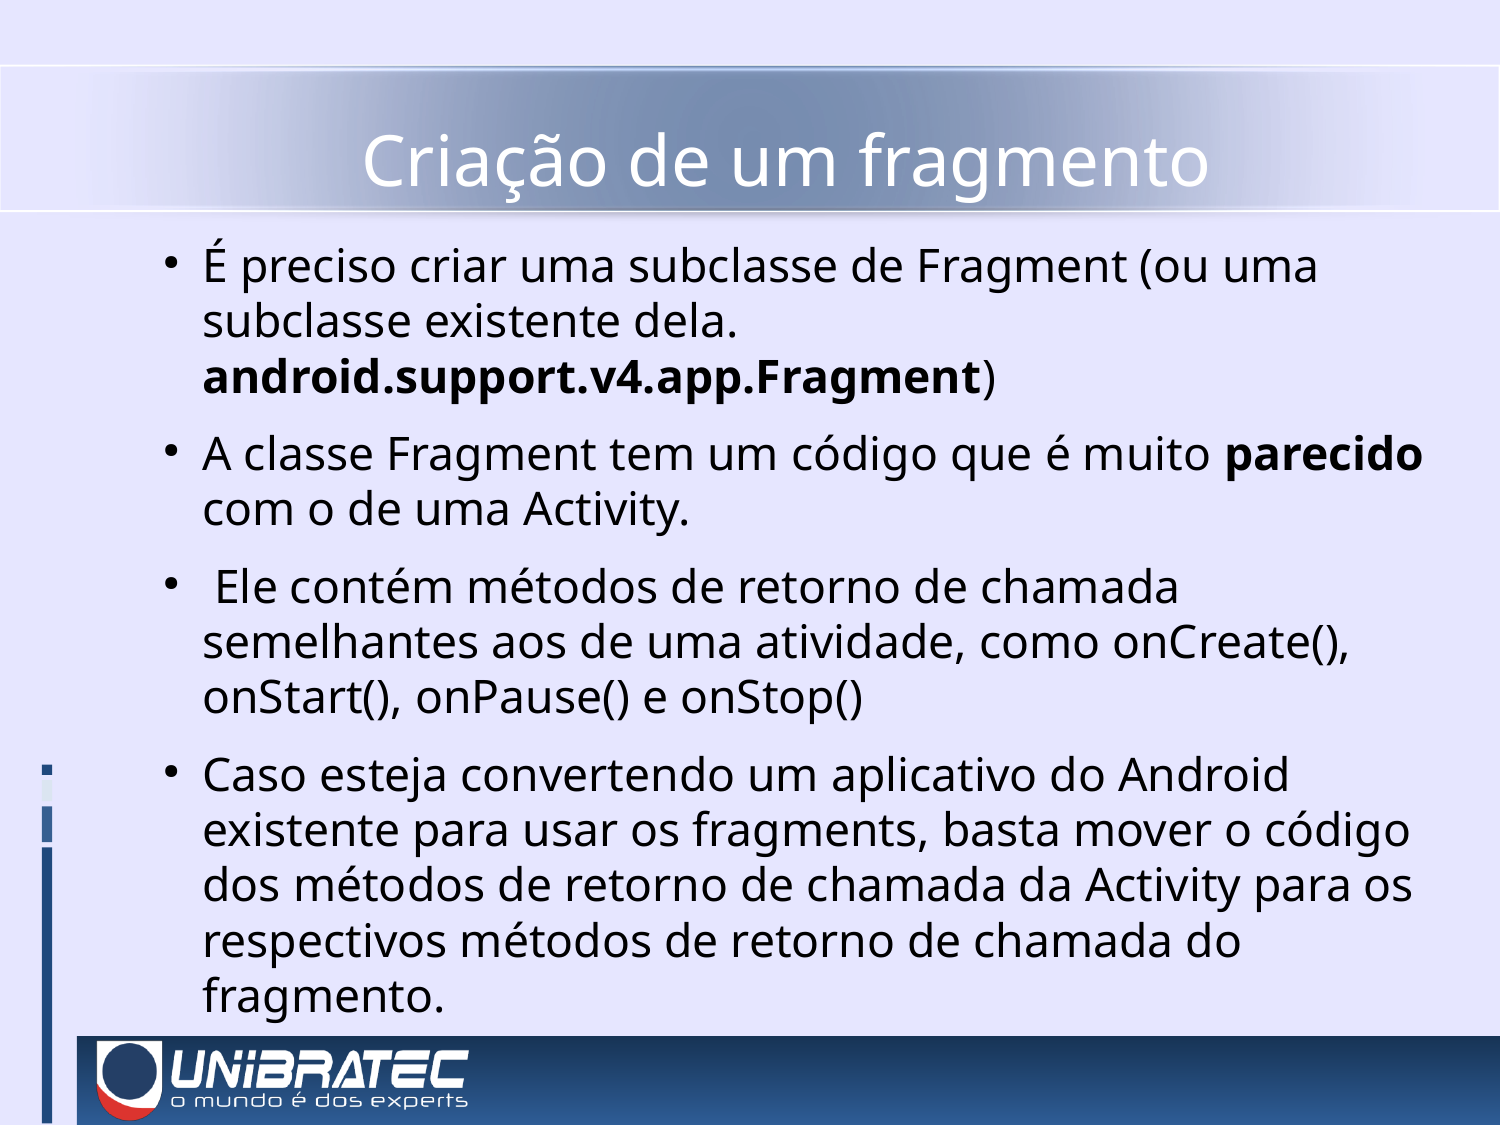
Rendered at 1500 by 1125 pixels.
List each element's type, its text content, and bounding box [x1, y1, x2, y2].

title Criação de um fragmento [150, 84, 1424, 233]
list É preciso criar uma subclasse de Fragment (ou uma subclasse existente dela. android.support.v4.app.Fragment) A classe Fragment tem um código que é muito parecido com o de uma Activity. Ele contém métodos de retorno de chamada semelhantes aos de uma atividade, como onCreate(), onStart(), onPause() e onStop() Caso esteja convertendo um aplicativo do Android existente para usar os fragments, basta mover o código dos métodos de retorno de chamada da Activity para os respectivos métodos de retorno de chamada do fragmento. [150, 236, 1441, 1028]
picture [96, 1040, 469, 1121]
picture [0, 58, 1500, 227]
